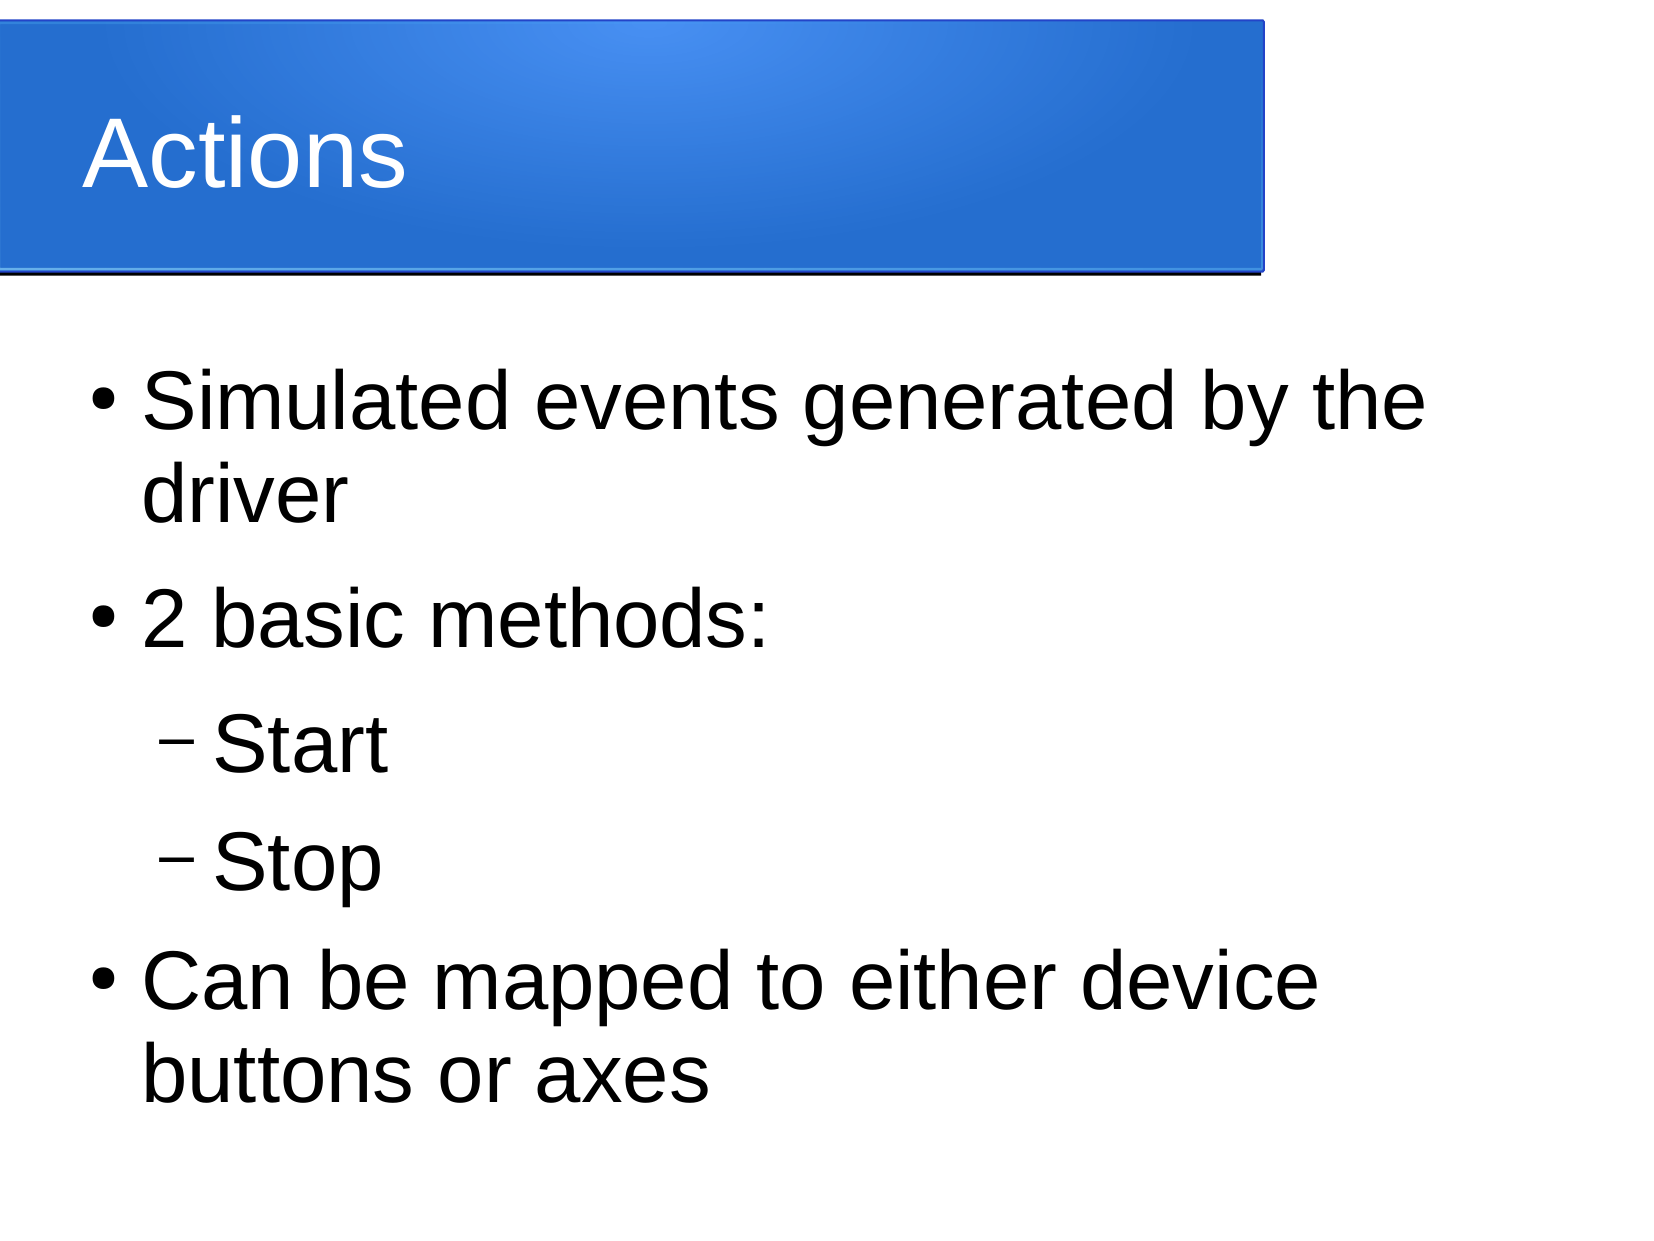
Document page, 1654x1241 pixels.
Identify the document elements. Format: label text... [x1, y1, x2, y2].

list Simulated events generated by the driver 2 basic methods: Start Stop Can be mapped to either device buttons or axes [70, 354, 1536, 885]
title Actions [82, 49, 1250, 257]
list [23, 885, 1571, 1123]
